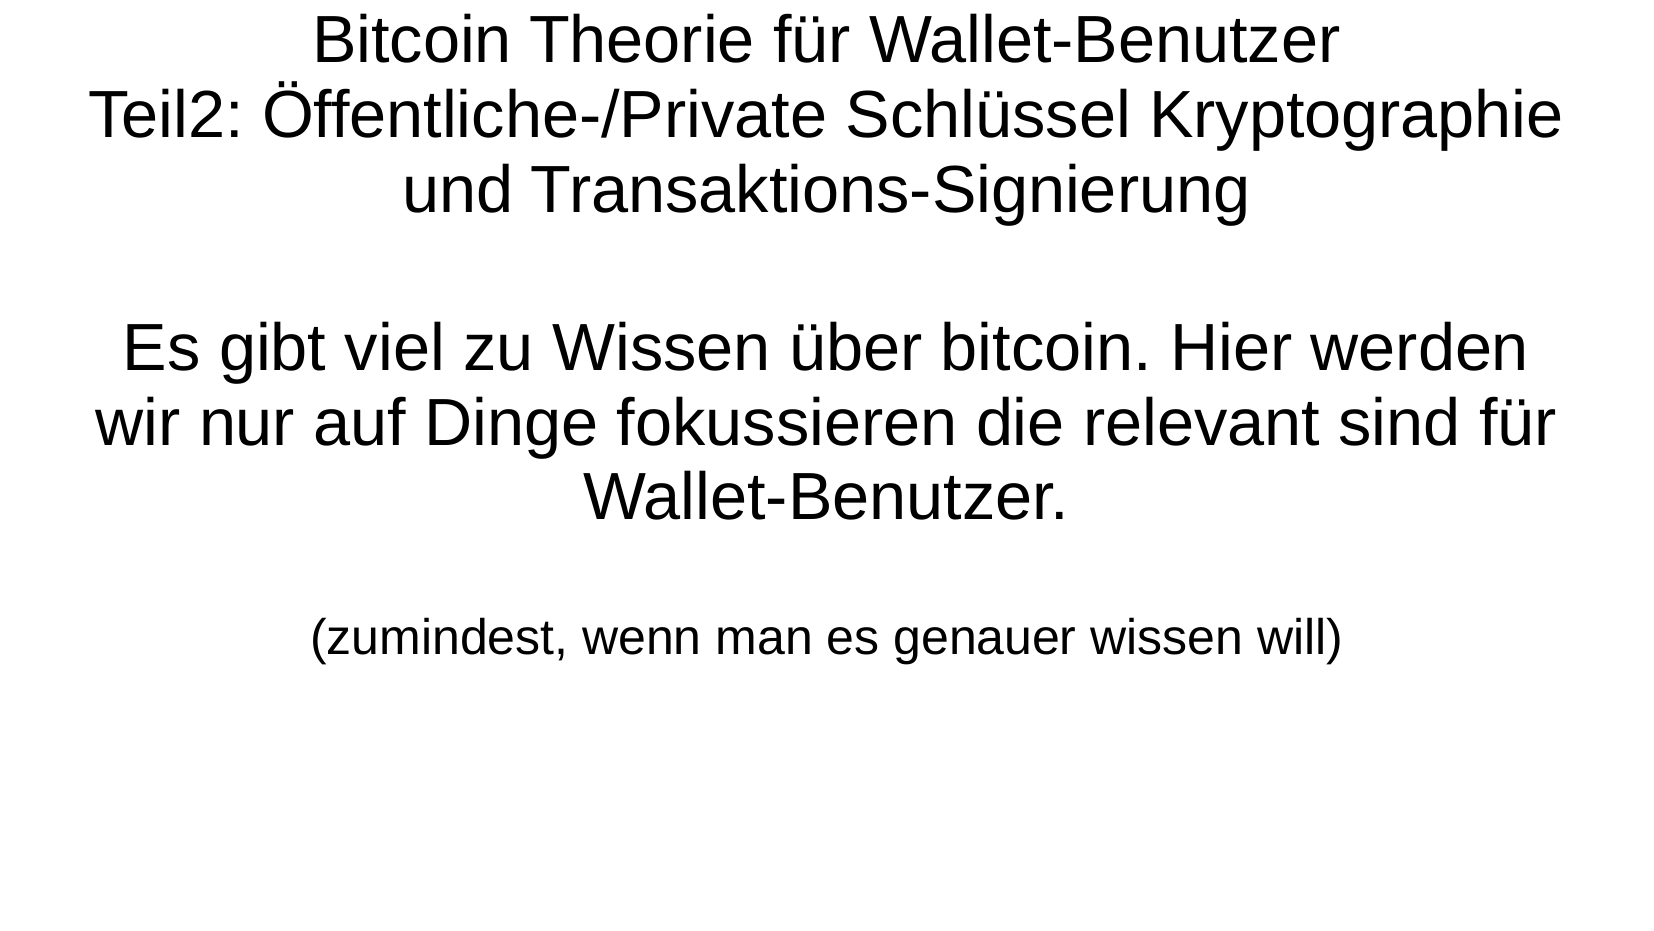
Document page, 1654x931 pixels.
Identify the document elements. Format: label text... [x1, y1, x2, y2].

title Bitcoin Theorie für Wallet-Benutzer Teil2: Öffentliche-/Private Schlüssel Kryptographie und Transaktions-Signierung [82, 2, 1571, 217]
subtitle Es gibt viel zu Wissen über bitcoin. Hier werden wir nur auf Dinge fokussieren die relevant sind für Wallet-Benutzer. (zumindest, wenn man es genauer wissen will) [82, 217, 1571, 758]
